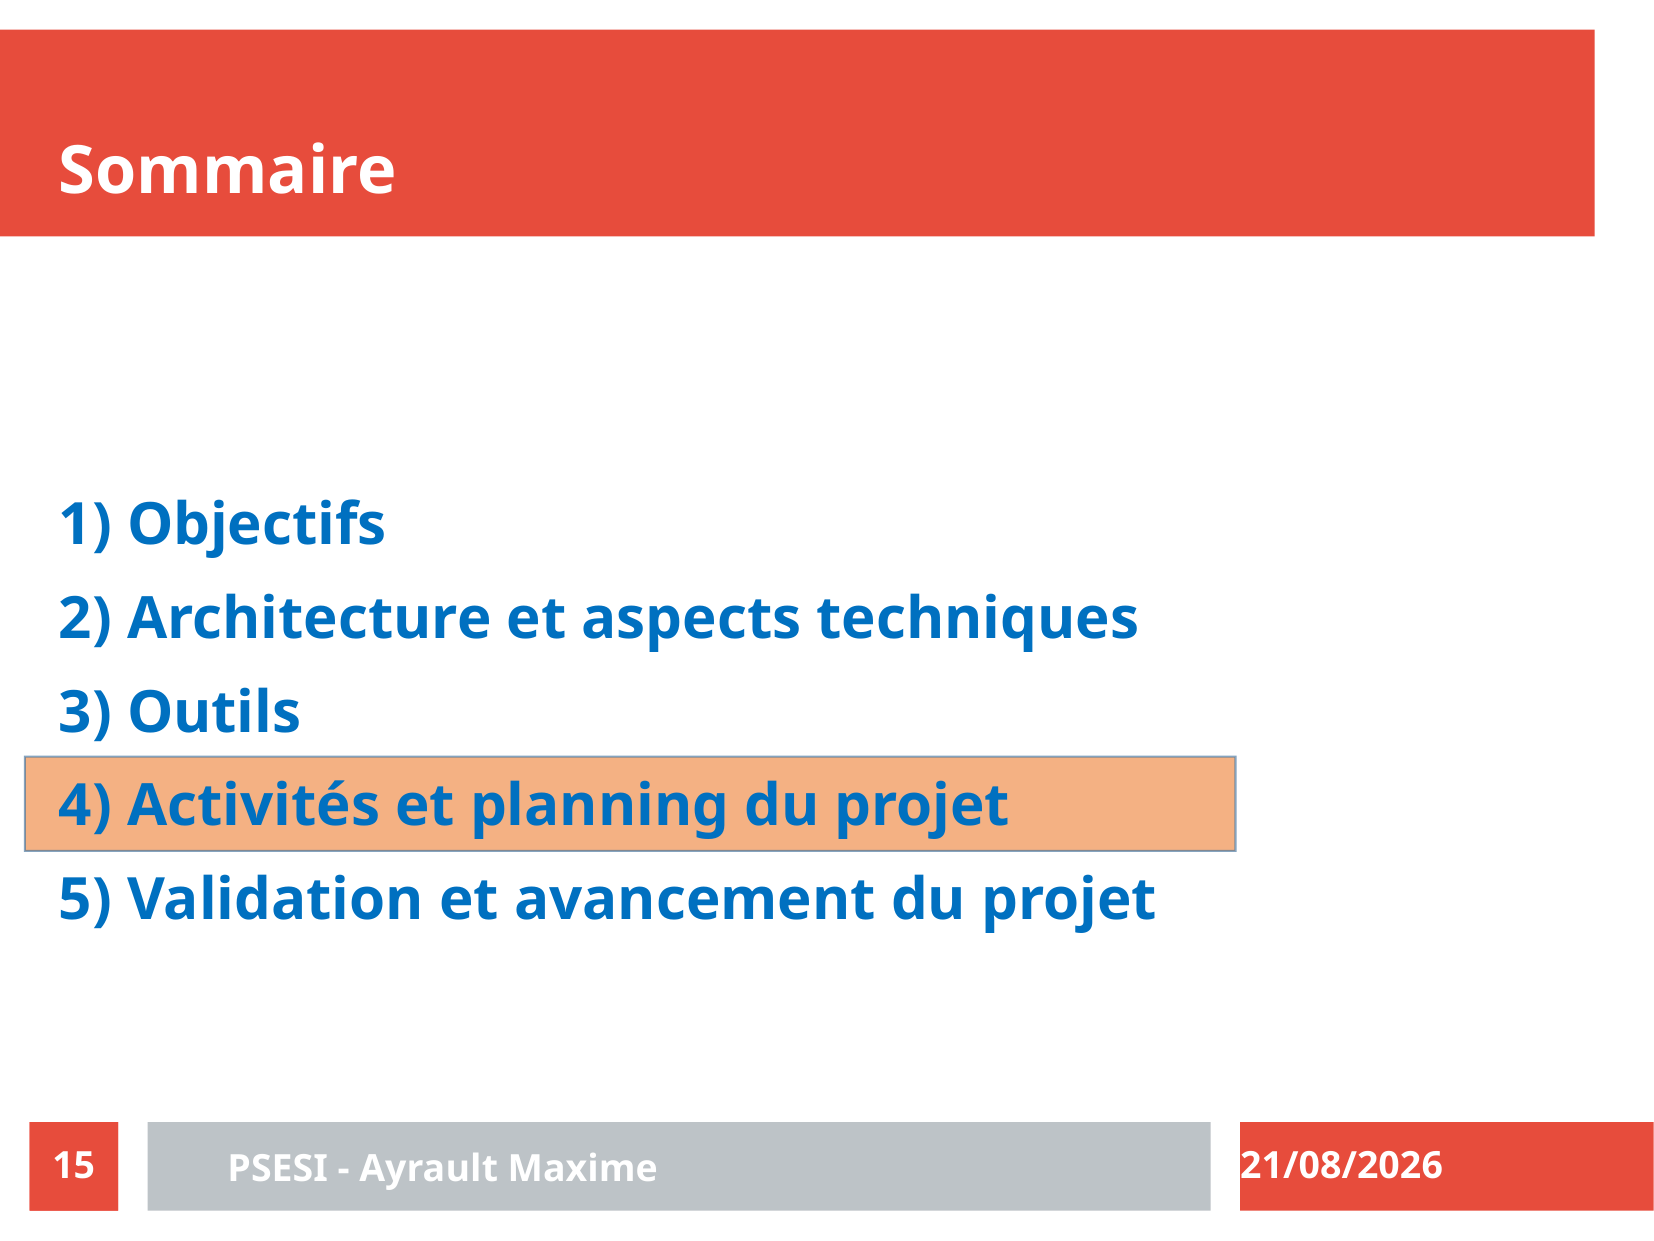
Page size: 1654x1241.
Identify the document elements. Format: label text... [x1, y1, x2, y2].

text_box [25, 757, 59, 851]
text_box PSESI - Ayrault Maxime [177, 1122, 709, 1211]
text_box <number> [29, 1122, 119, 1211]
text_box 07/03/2017 [1240, 1122, 1625, 1211]
title Sommaire [59, 59, 1595, 207]
list 1) Objectifs 2) Architecture et aspects techniques 3) Outils 4) Activités et planning du projet 5) Validation et avancement du projet [59, 324, 1565, 1093]
